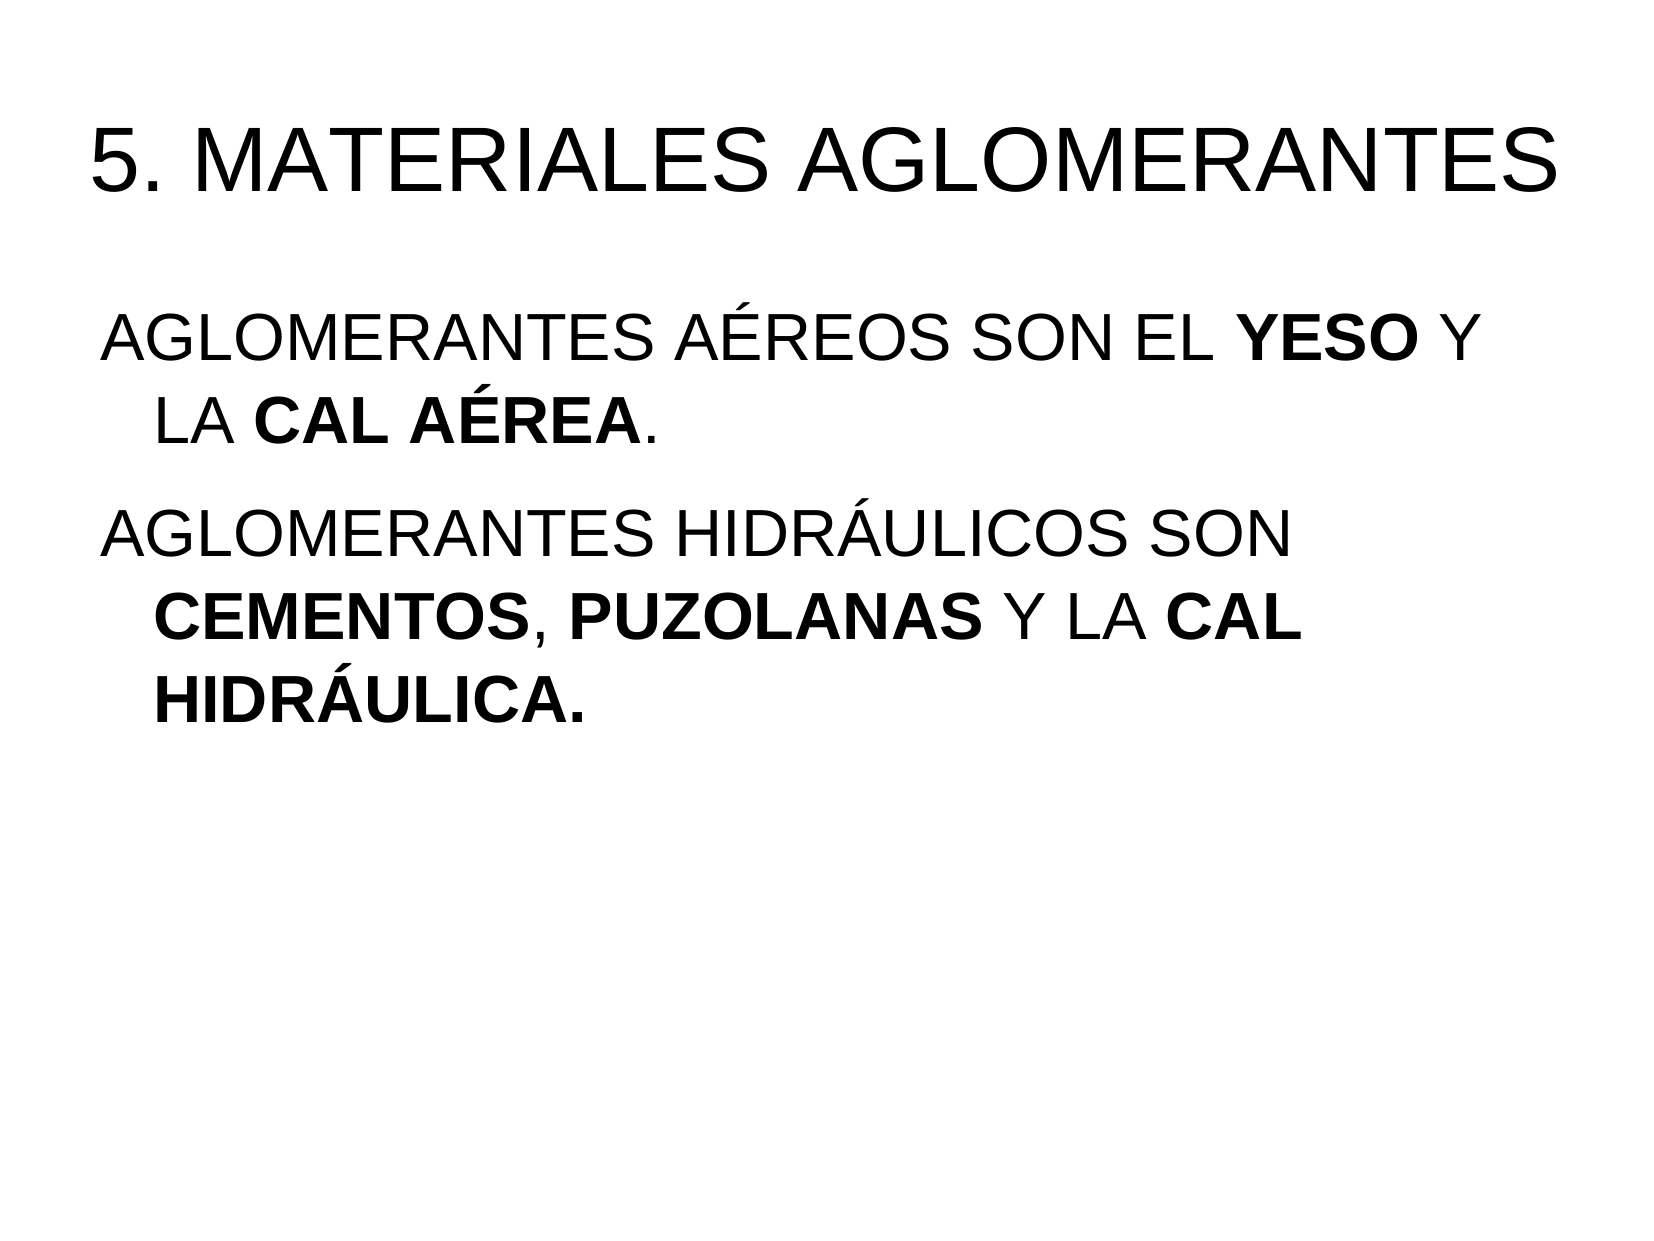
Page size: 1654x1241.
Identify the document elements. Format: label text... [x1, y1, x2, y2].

title 5. MATERIALES AGLOMERANTES [82, 56, 1571, 249]
list AGLOMERANTES AÉREOS SON EL YESO Y LA CAL AÉREA. AGLOMERANTES HIDRÁULICOS SON CEMENTOS, PUZOLANAS Y LA CAL HIDRÁULICA. [82, 290, 1571, 1109]
